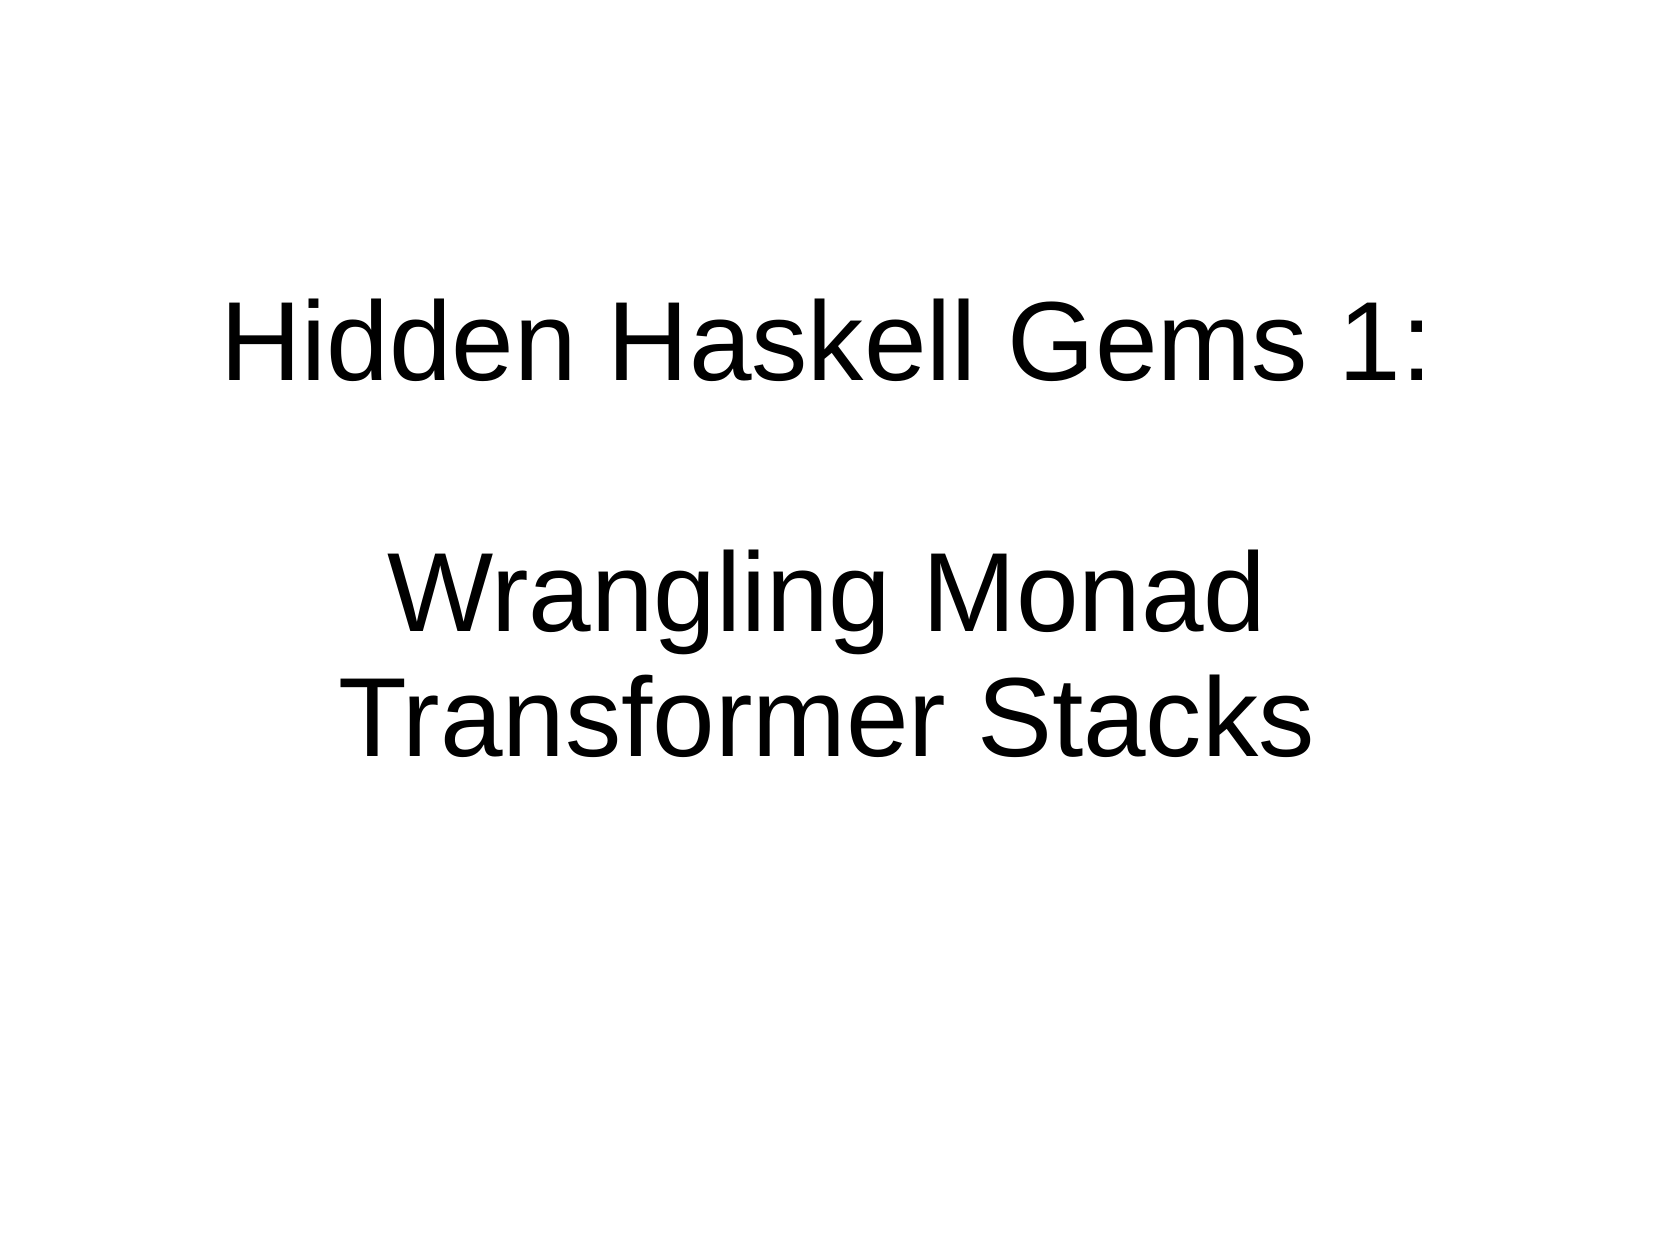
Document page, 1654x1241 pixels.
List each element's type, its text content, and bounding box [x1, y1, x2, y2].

subtitle Hidden Haskell Gems 1: Wrangling Monad Transformer Stacks [82, 49, 1571, 1010]
